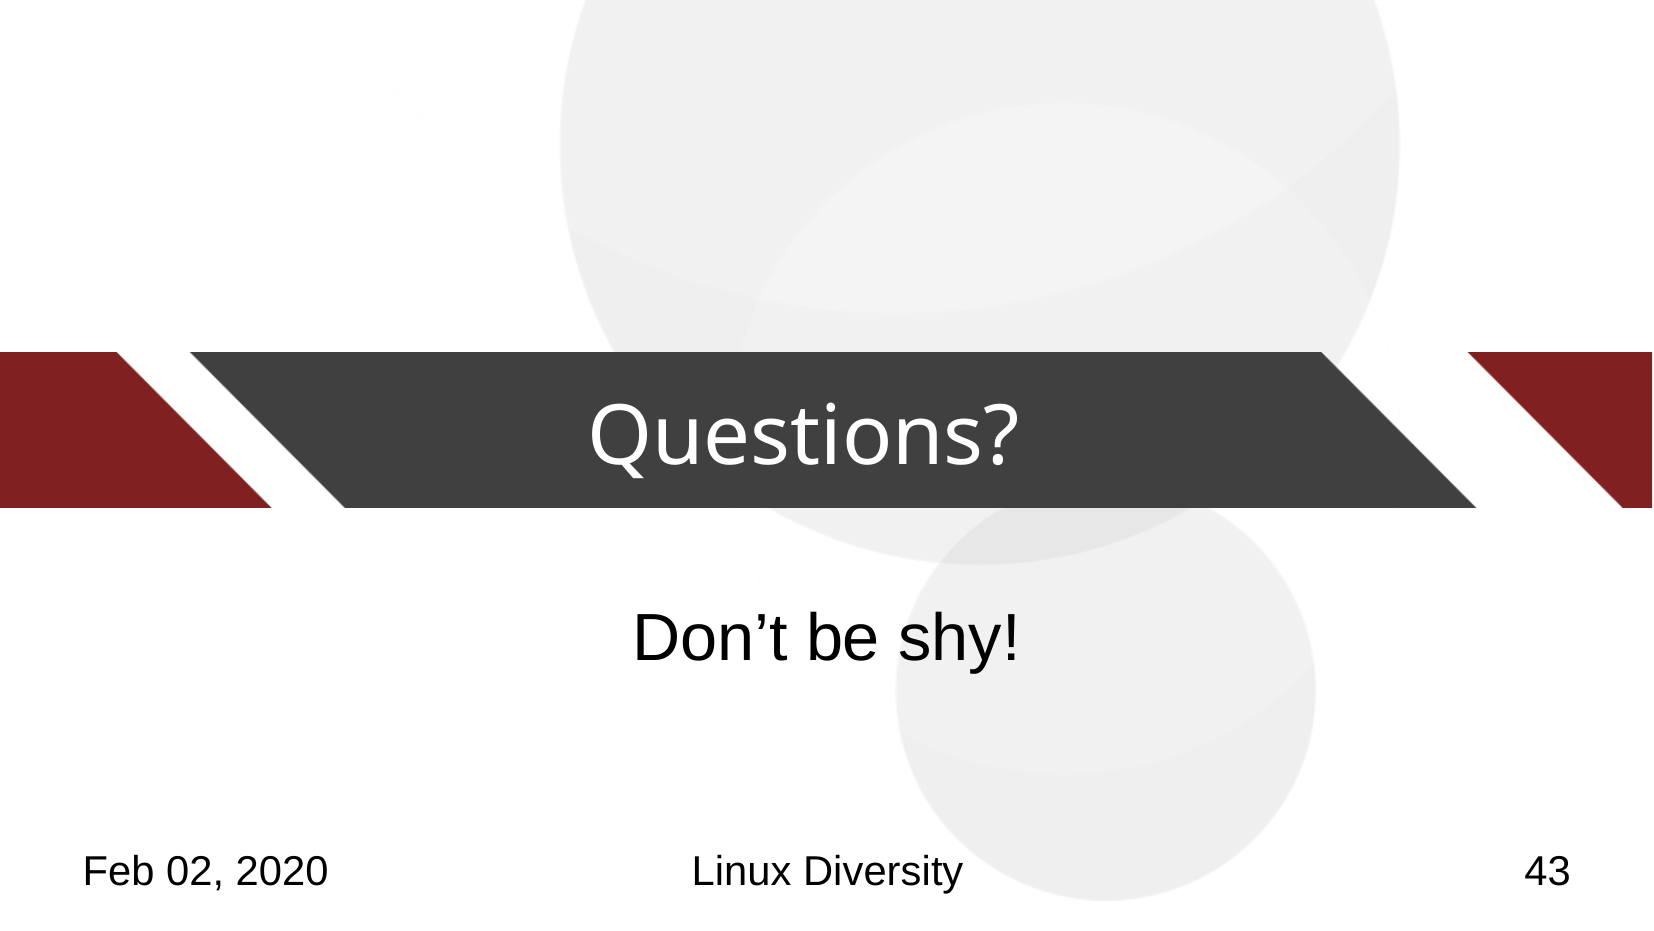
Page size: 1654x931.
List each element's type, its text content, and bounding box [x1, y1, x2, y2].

picture [0, 352, 1653, 508]
title Questions? [60, 354, 1549, 511]
list Don’t be shy! [82, 600, 1571, 848]
